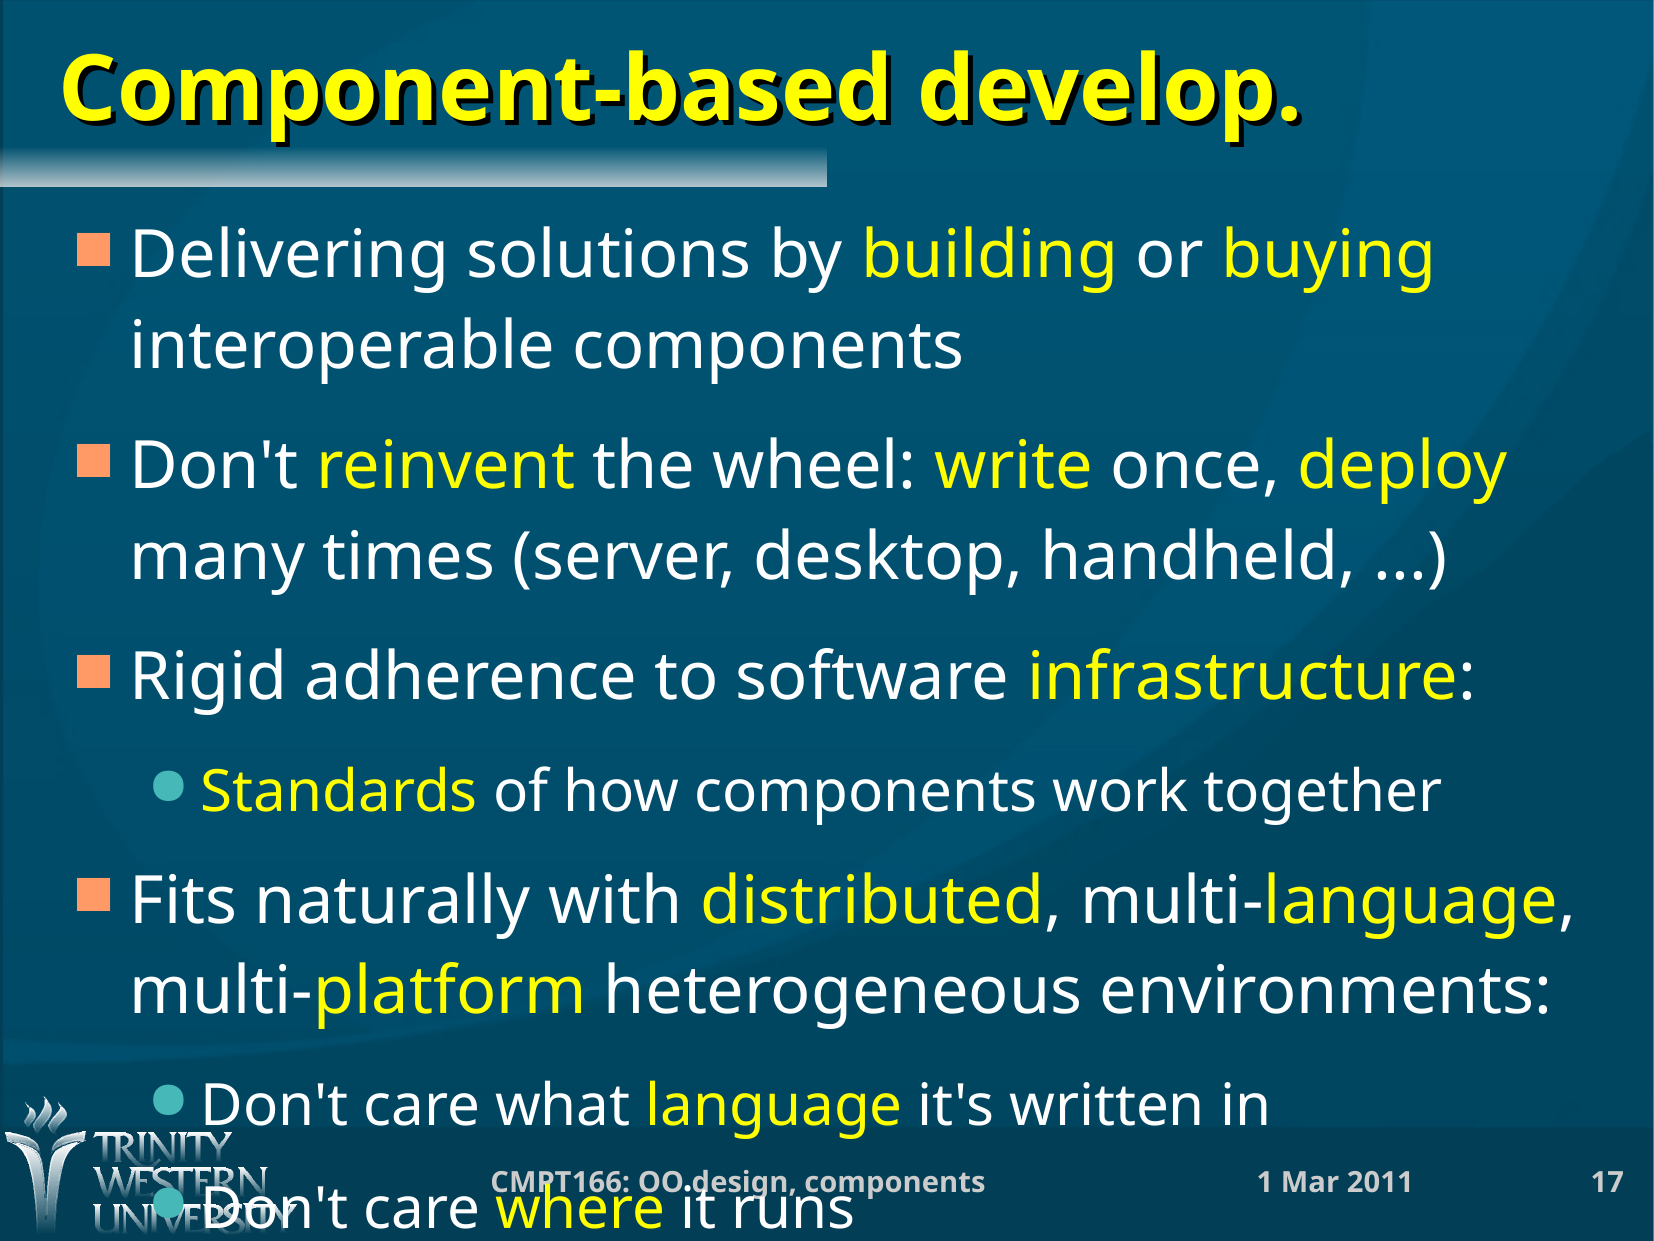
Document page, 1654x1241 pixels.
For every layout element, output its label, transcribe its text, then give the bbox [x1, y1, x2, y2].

list Delivering solutions by building or buying interoperable components Don't reinvent the wheel: write once, deploy many times (server, desktop, handheld, ...) Rigid adherence to software infrastructure: Standards of how components work together Fits naturally with distributed, multi-language, multi-platform heterogeneous environments: Don't care what language it's written in Don't care where it runs [59, 206, 1625, 1198]
picture [38, 1227, 54, 1232]
title Component-based develop. [59, 19, 1595, 148]
list Name: … Description: … Interface to (component): ... Interface to (component): ... [0, 154, 827, 158]
